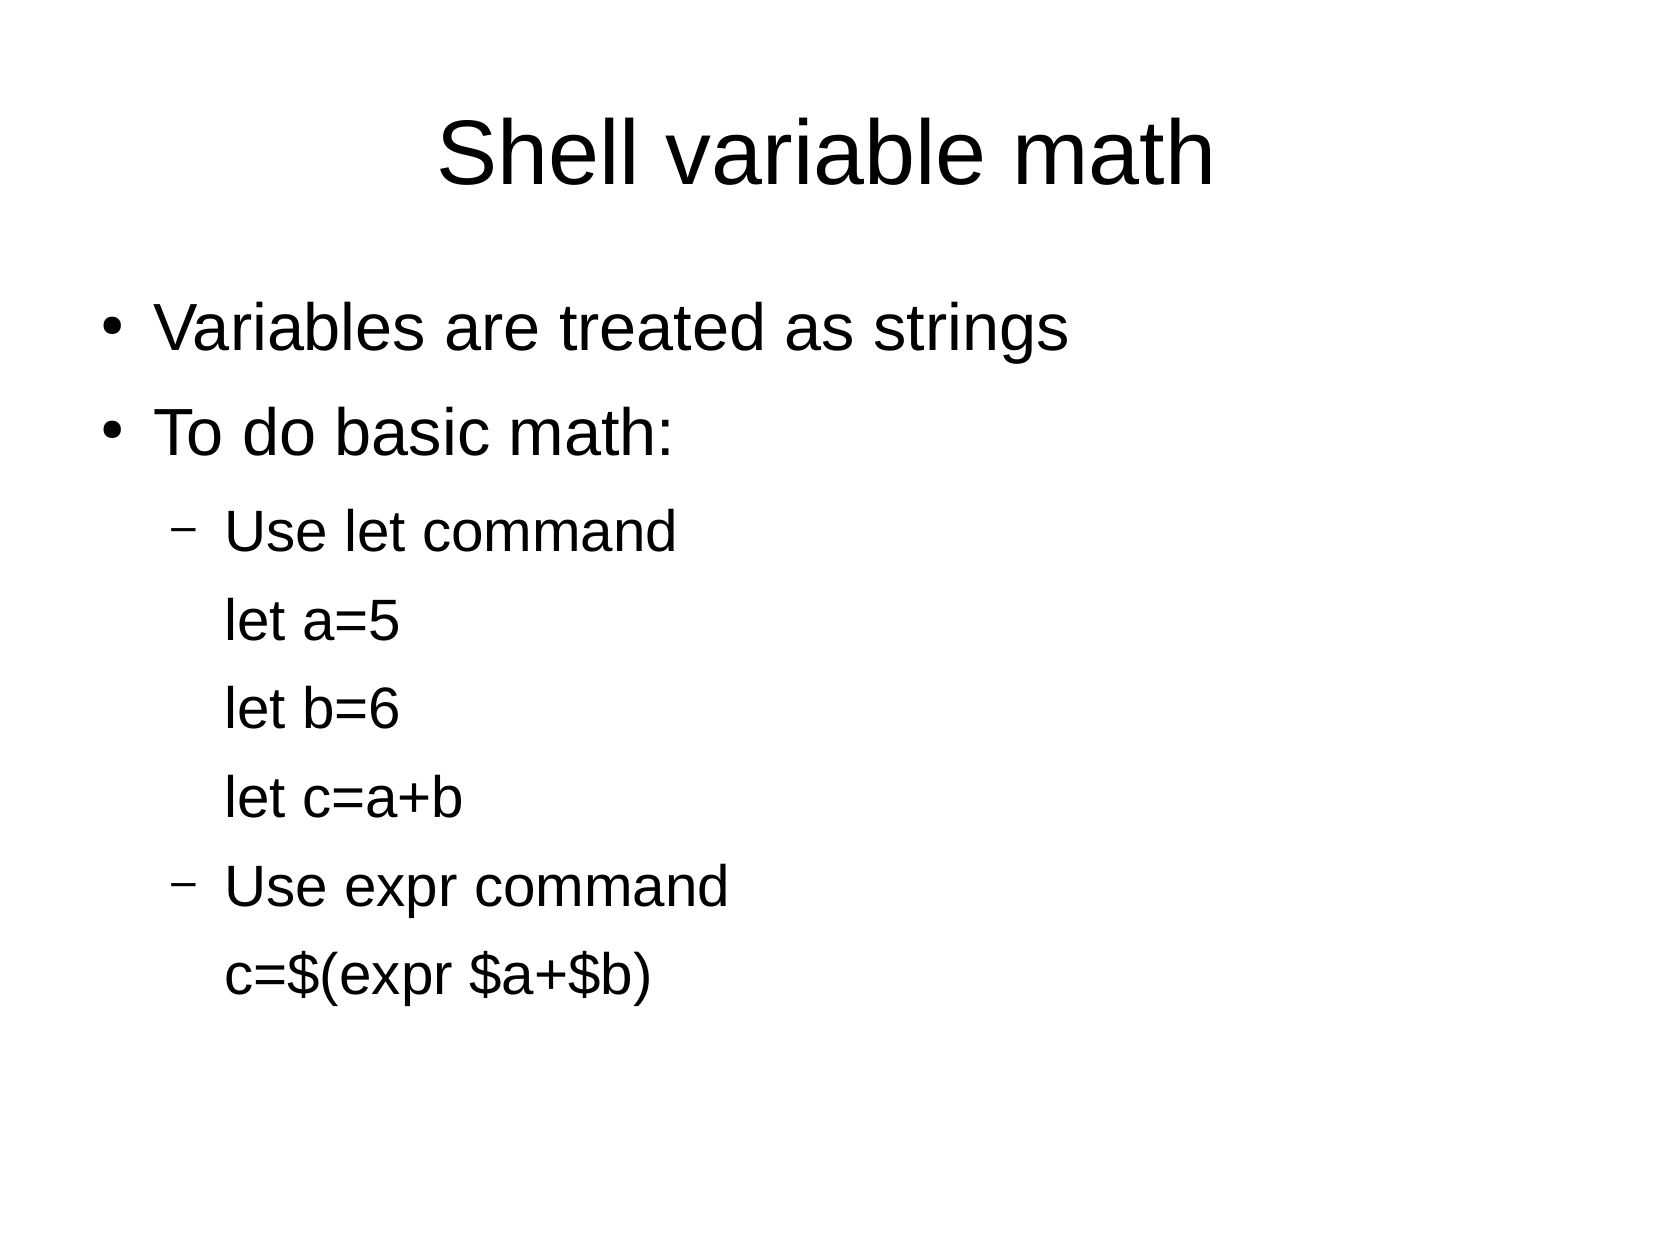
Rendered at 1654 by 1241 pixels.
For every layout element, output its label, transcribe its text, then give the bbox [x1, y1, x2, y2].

list Variables are treated as strings To do basic math: Use let command let a=5 let b=6 let c=a+b Use expr command c=$(expr $a+$b) [82, 290, 1571, 1010]
title Shell variable math [82, 49, 1571, 257]
